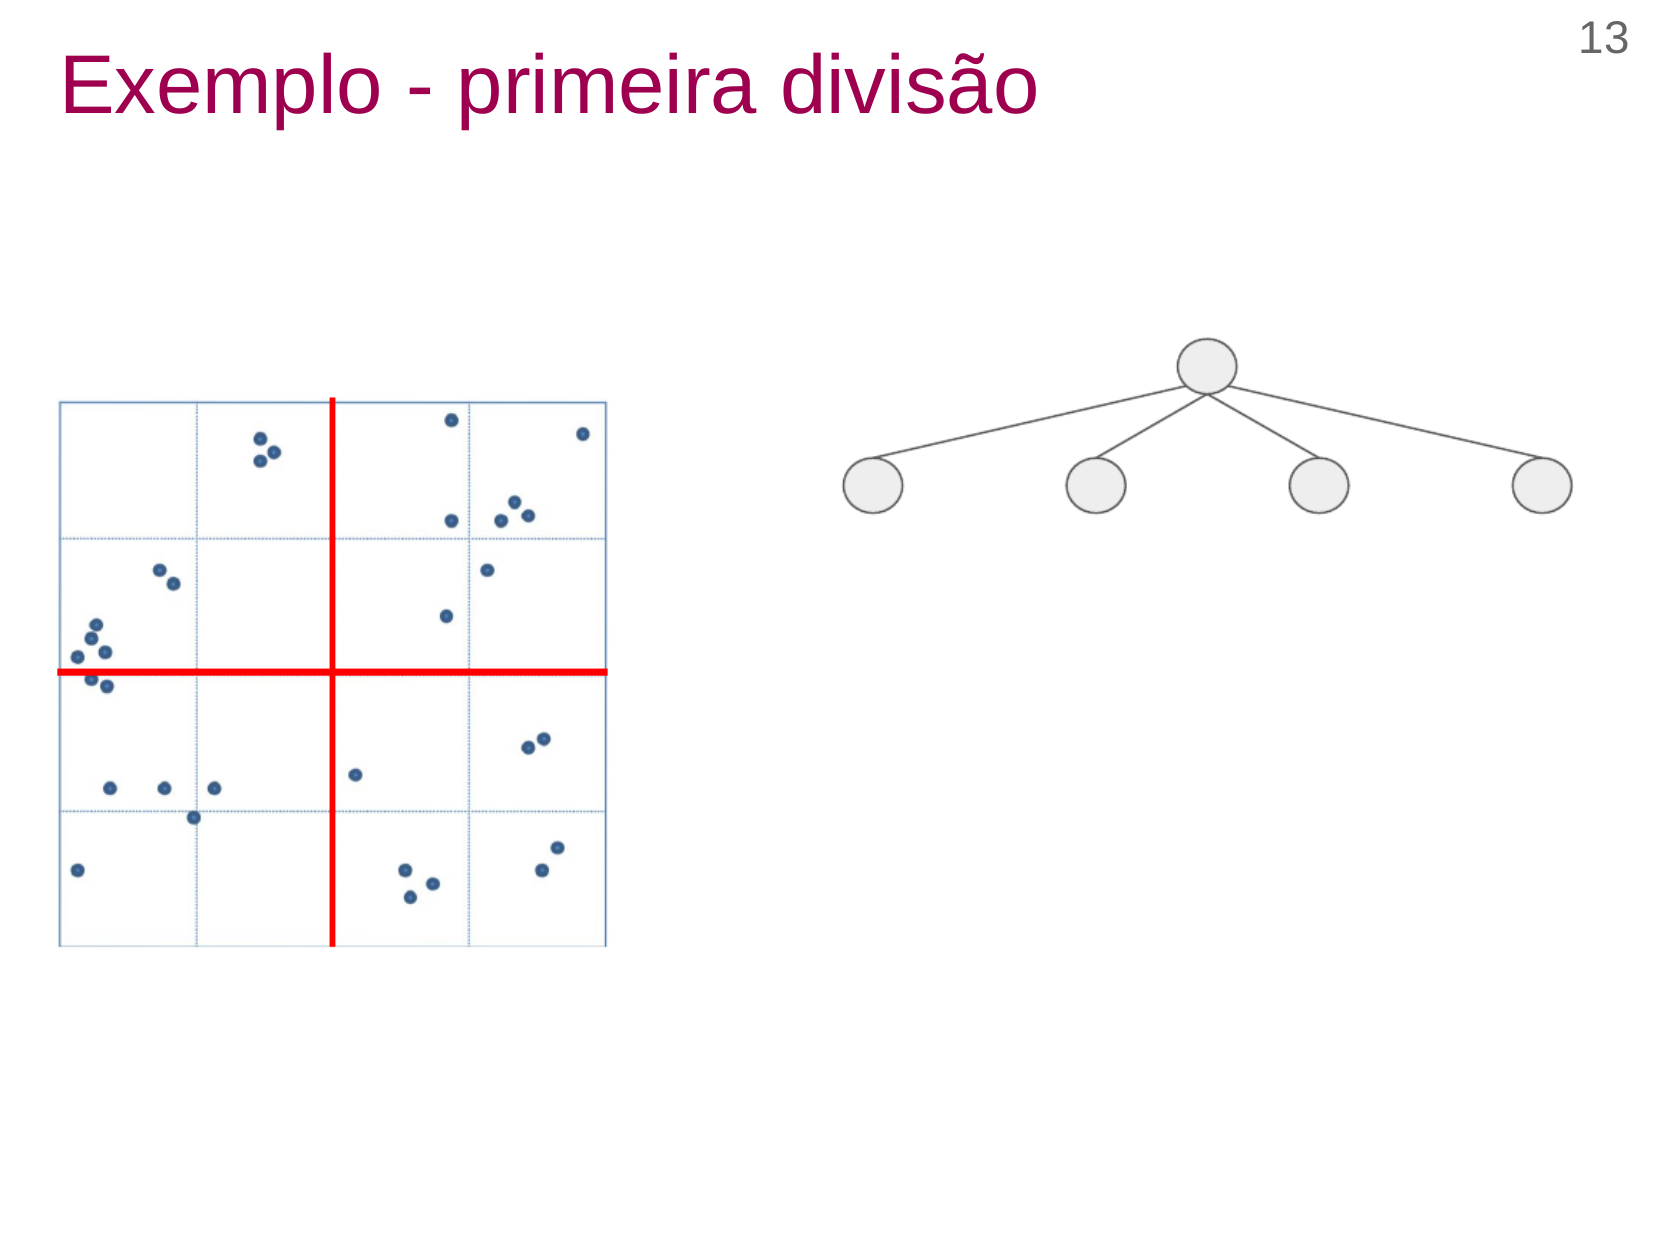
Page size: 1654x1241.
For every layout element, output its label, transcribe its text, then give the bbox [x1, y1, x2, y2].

picture [56, 336, 1577, 950]
title Exemplo - primeira divisão [59, 29, 1595, 148]
